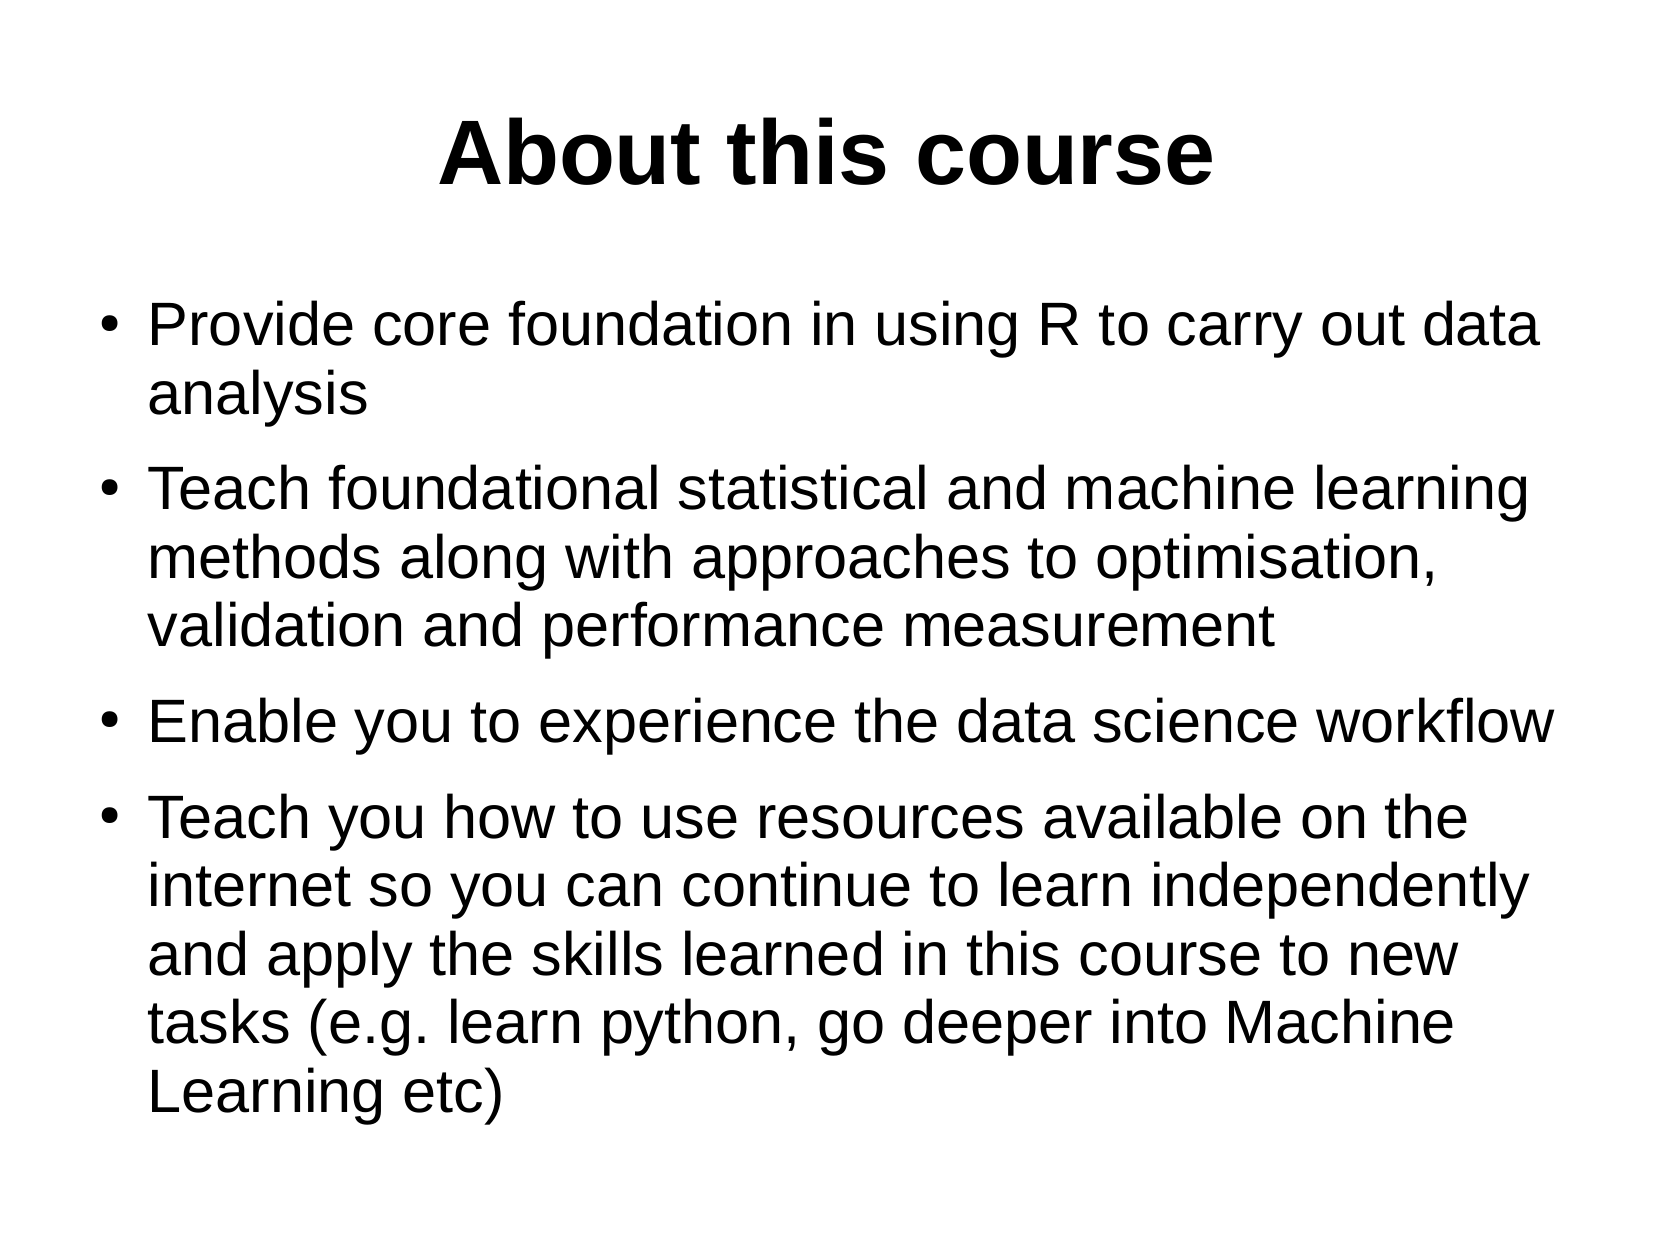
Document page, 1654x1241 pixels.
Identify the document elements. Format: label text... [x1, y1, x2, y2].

title About this course [82, 49, 1571, 257]
list Provide core foundation in using R to carry out data analysis Teach foundational statistical and machine learning methods along with approaches to optimisation, validation and performance measurement Enable you to experience the data science workflow Teach you how to use resources available on the internet so you can continue to learn independently and apply the skills learned in this course to new tasks (e.g. learn python, go deeper into Machine Learning etc) [82, 290, 1571, 1141]
